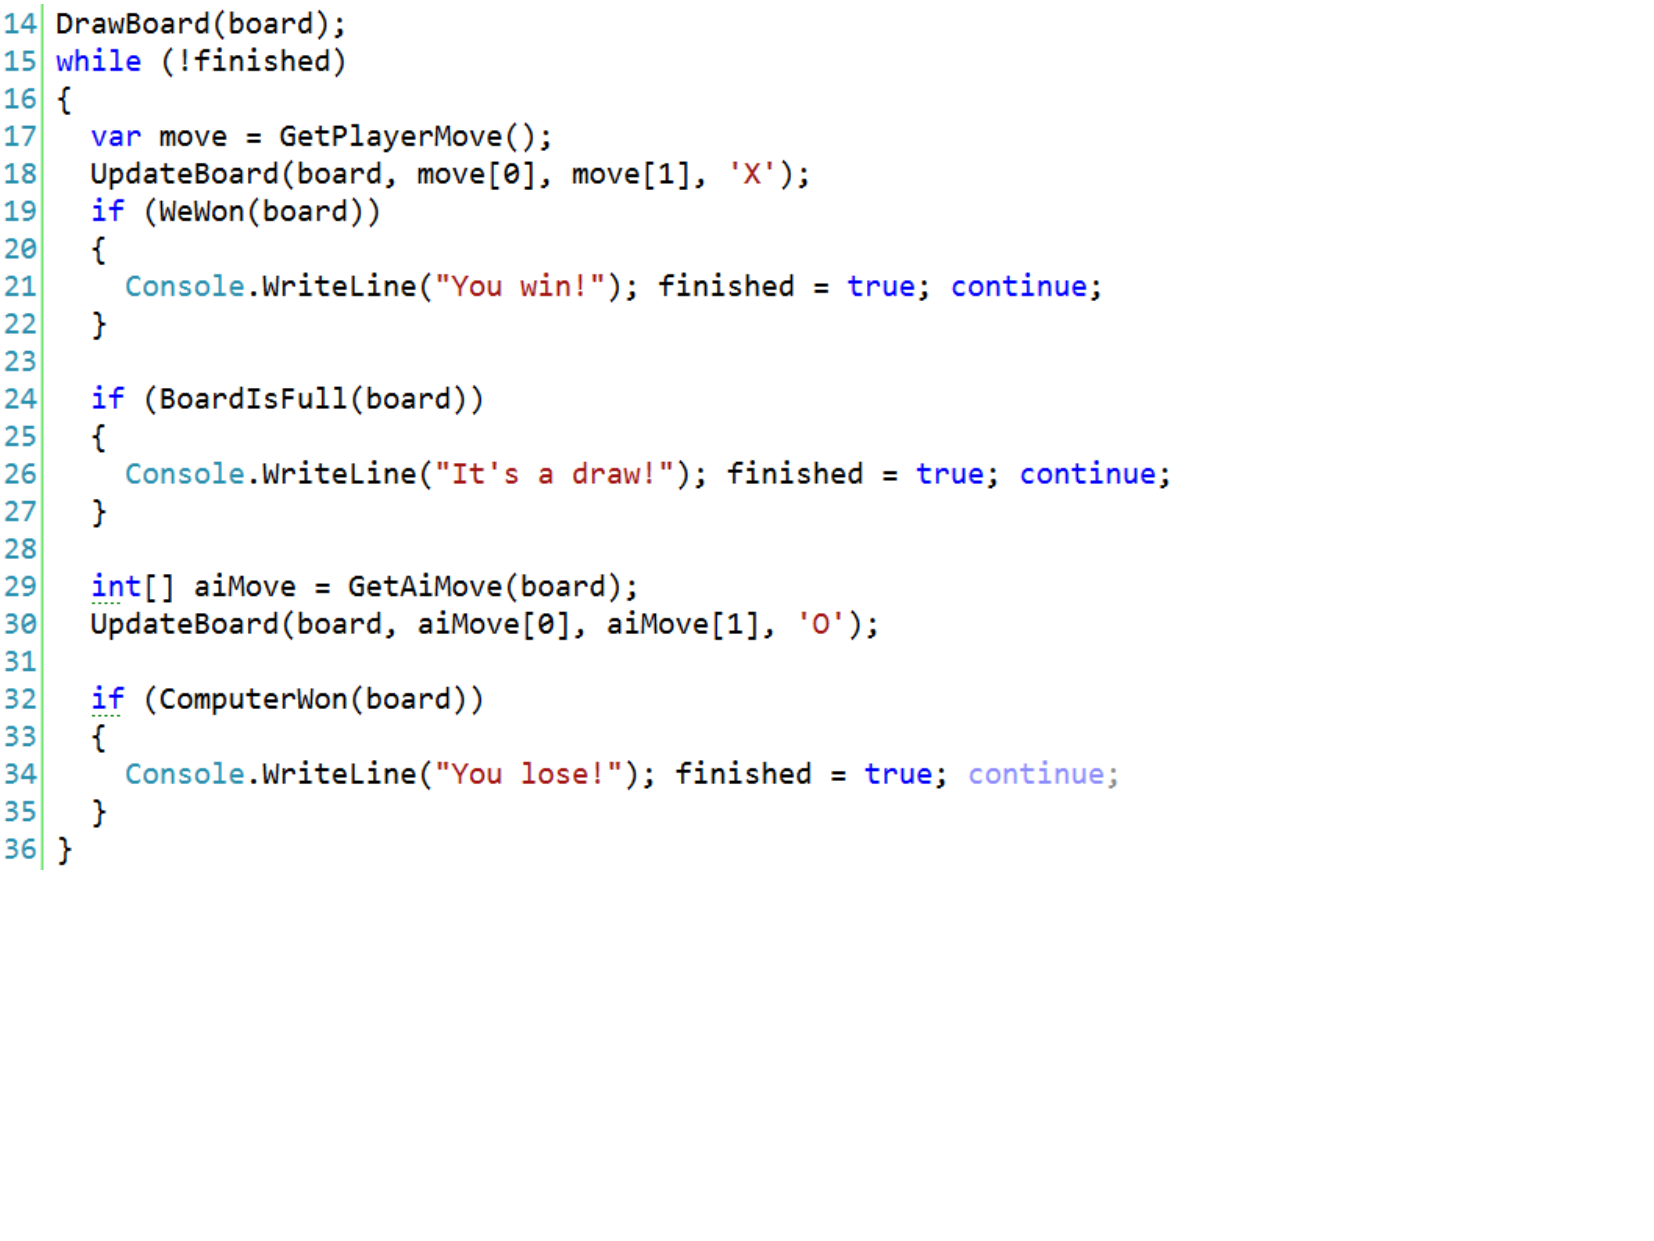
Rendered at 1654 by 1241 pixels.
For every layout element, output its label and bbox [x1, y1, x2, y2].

picture [0, 4, 1188, 871]
